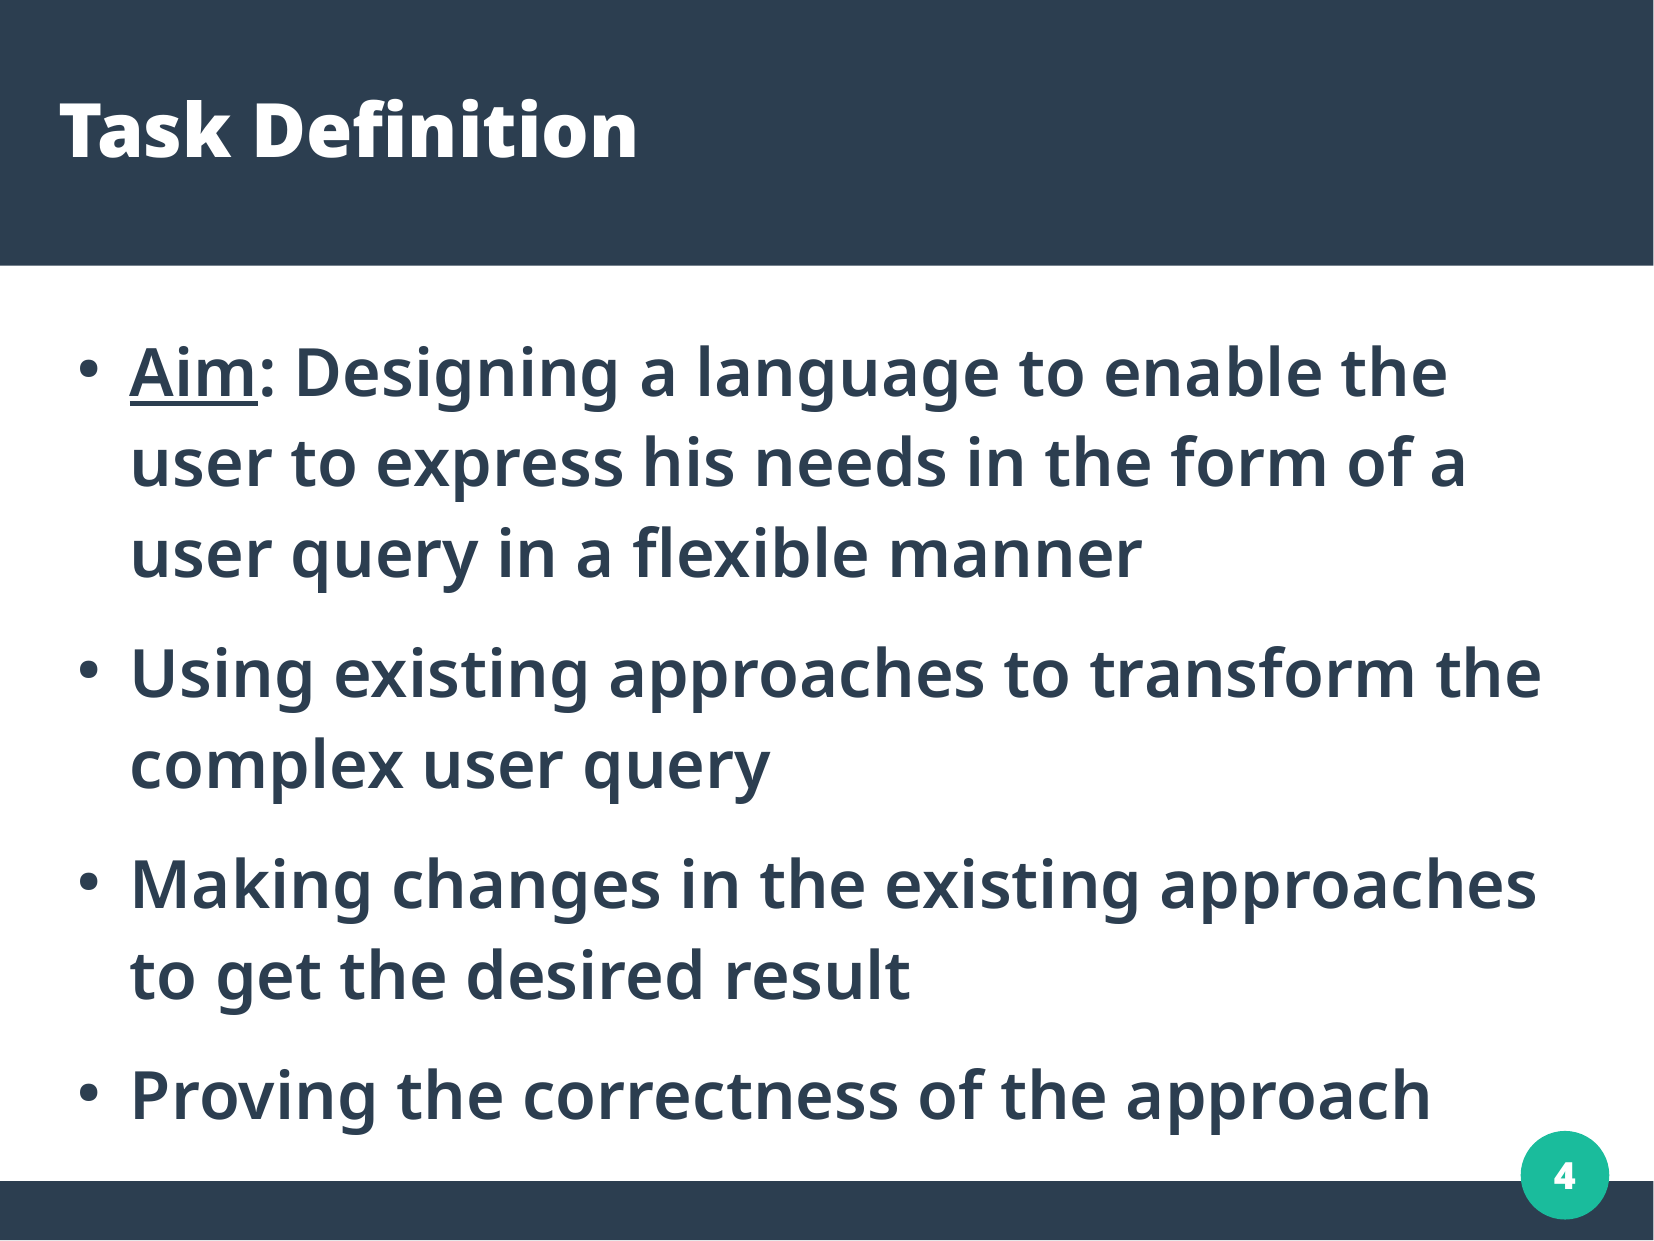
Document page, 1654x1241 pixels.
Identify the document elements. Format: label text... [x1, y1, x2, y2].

title Task Definition [59, 49, 1595, 207]
list Aim: Designing a language to enable the user to express his needs in the form of a user query in a flexible manner Using existing approaches to transform the complex user query Making changes in the existing approaches to get the desired result Proving the correctness of the approach [59, 324, 1595, 1152]
